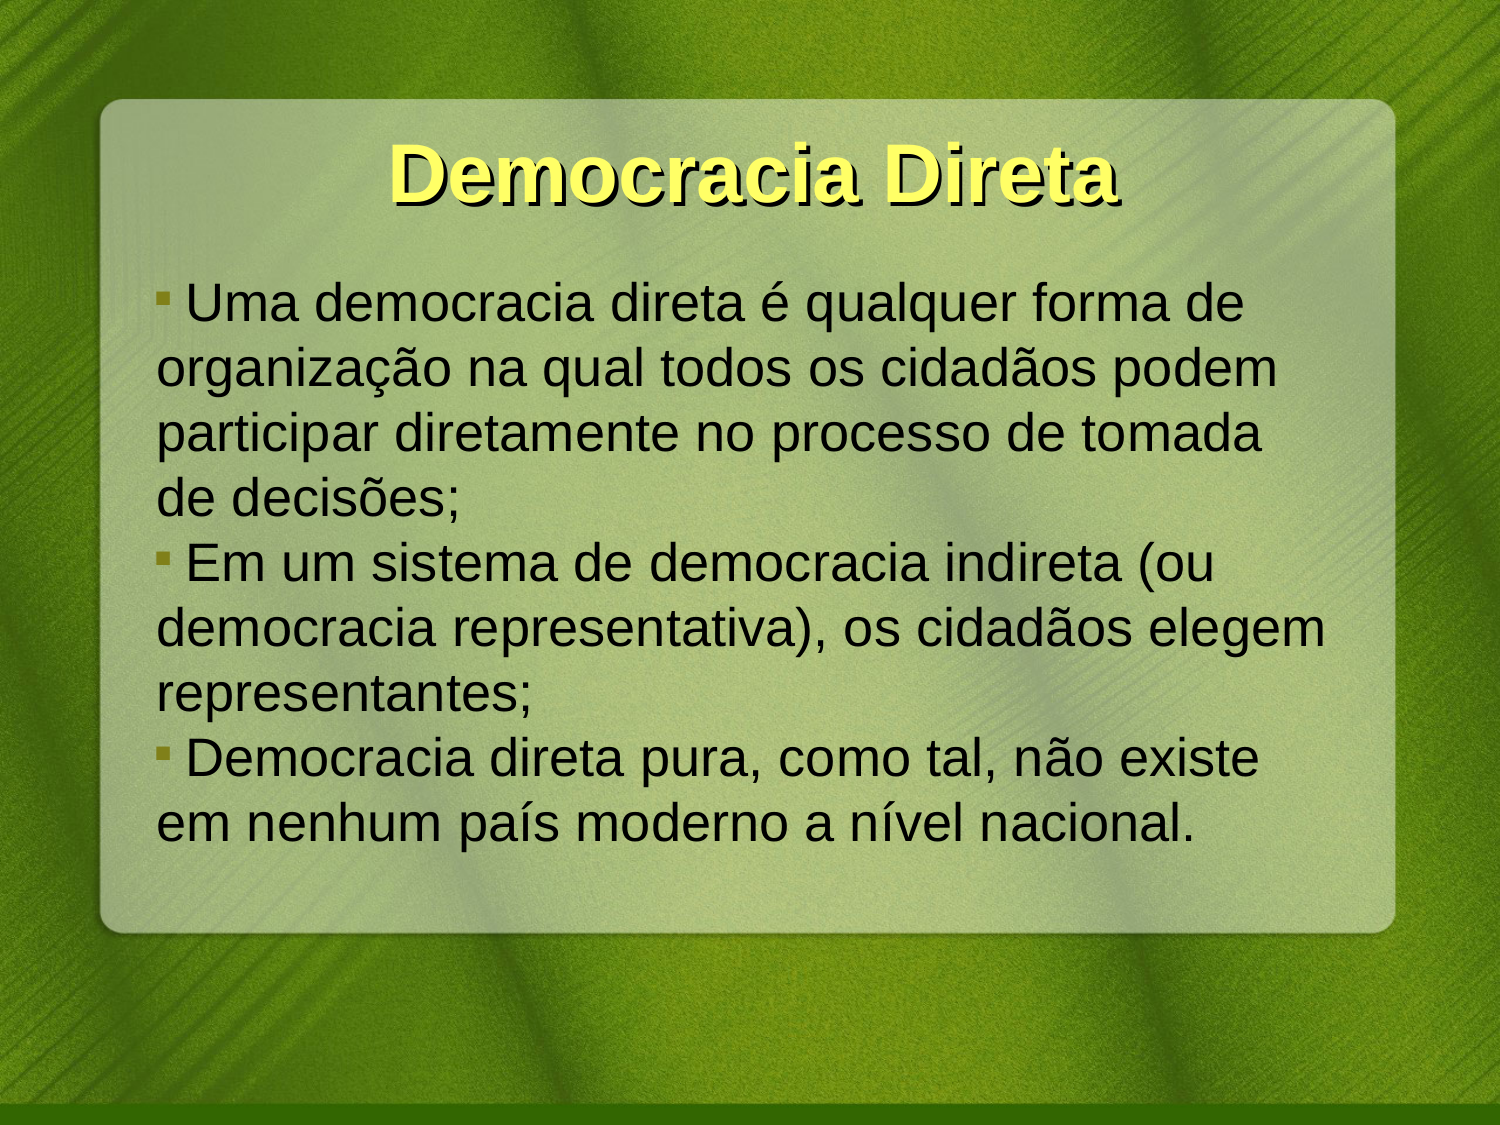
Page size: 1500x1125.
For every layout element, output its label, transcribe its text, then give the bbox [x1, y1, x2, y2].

text_box Uma democracia direta é qualquer forma de organização na qual todos os cidadãos podem participar diretamente no processo de tomada de decisões; Em um sistema de democracia indireta (ou democracia representativa), os cidadãos elegem representantes; Democracia direta pura, como tal, não existe em nenhum país moderno a nível nacional. [141, 259, 1353, 860]
picture [0, 0, 1500, 1125]
text_box Democracia Direta [147, 112, 1359, 228]
